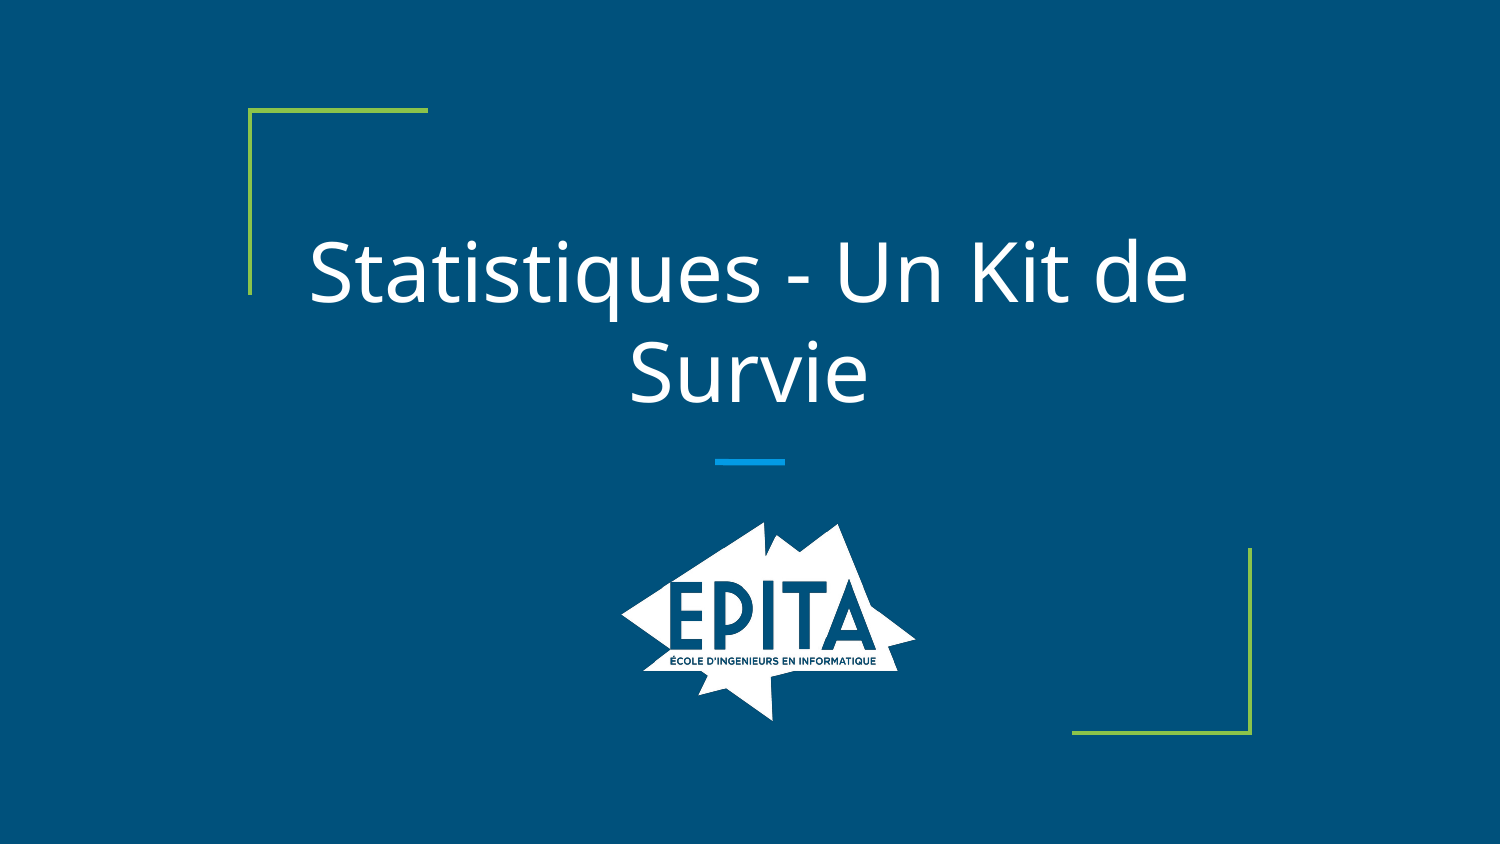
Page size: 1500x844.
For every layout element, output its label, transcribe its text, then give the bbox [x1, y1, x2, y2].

title Statistiques - Un Kit de Survie [275, 195, 1225, 435]
picture [646, 524, 914, 719]
picture [623, 584, 670, 647]
